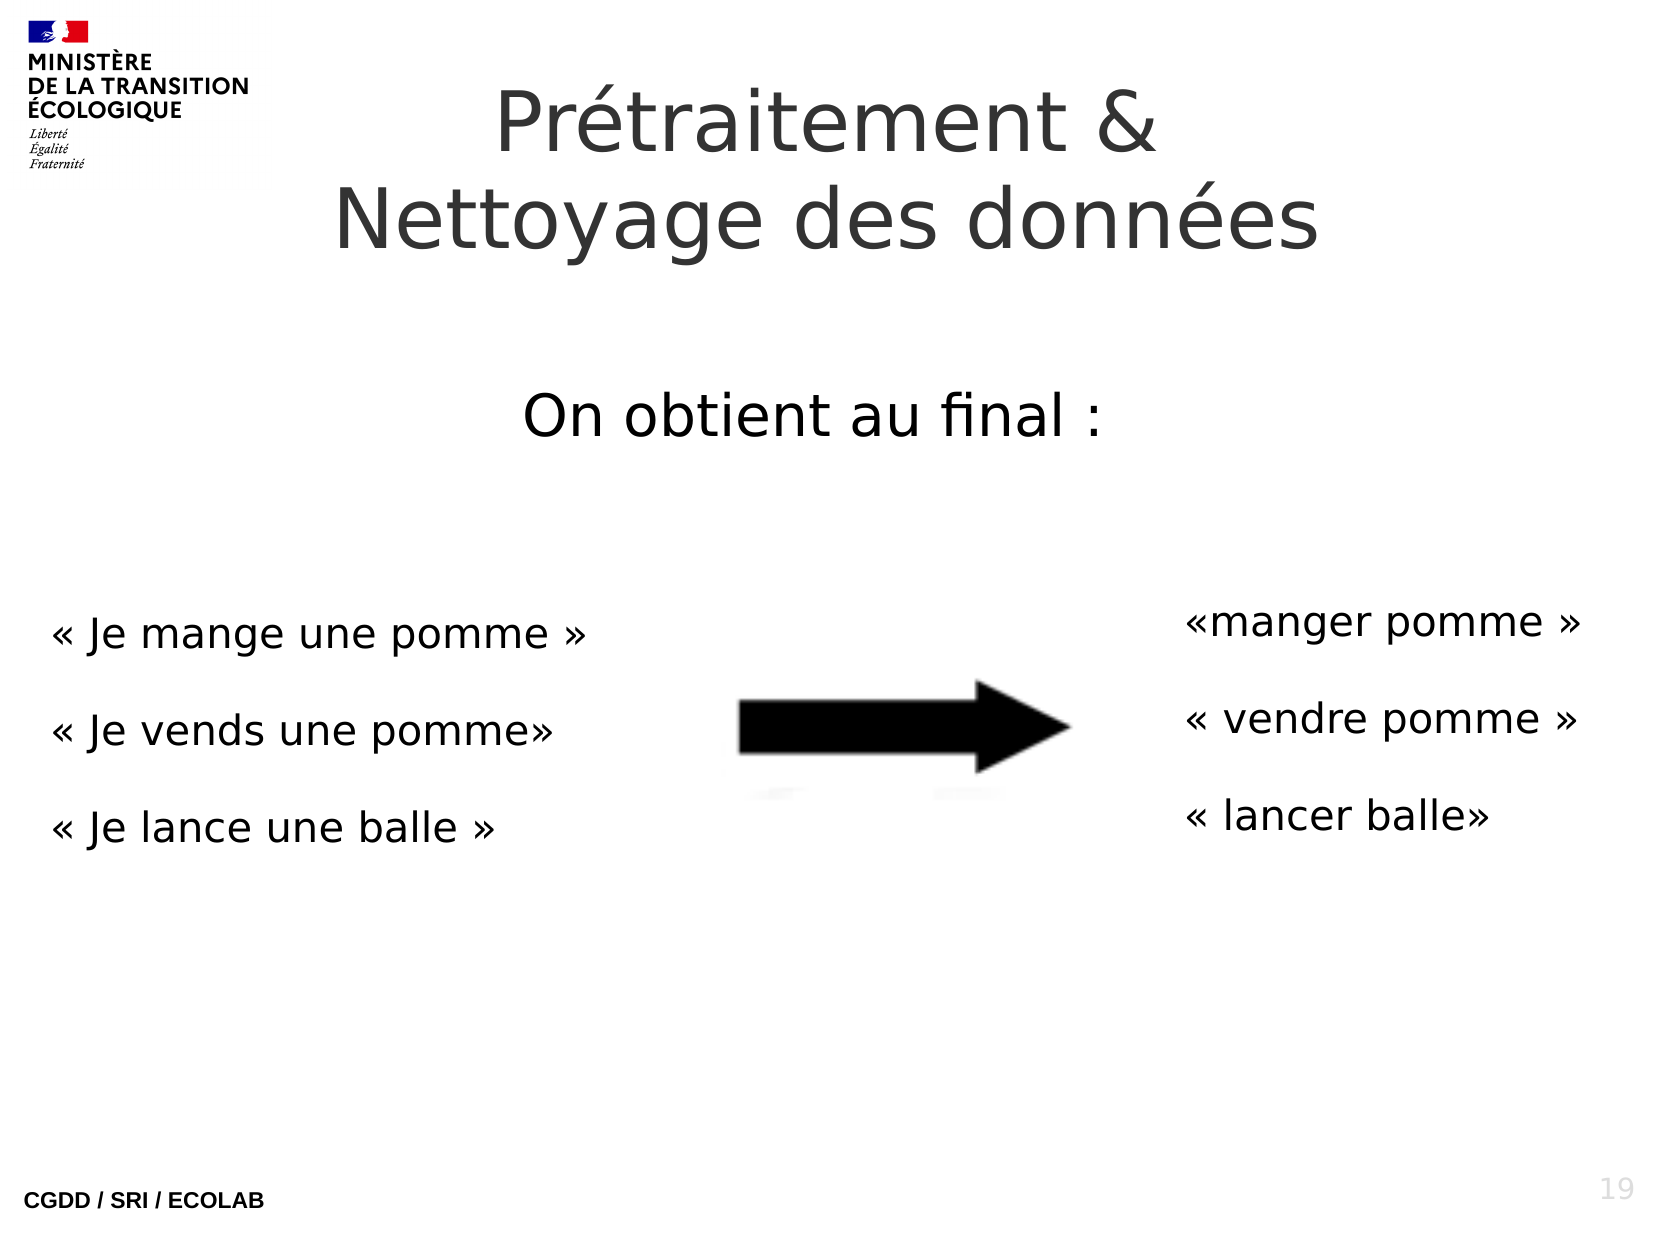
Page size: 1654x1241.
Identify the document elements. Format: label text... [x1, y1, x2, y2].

text_box On obtient au final : [472, 307, 1205, 458]
picture [7, 0, 272, 190]
text_box «manger pomme » « vendre pomme » « lancer balle» [1169, 590, 1630, 897]
picture [720, 615, 1085, 827]
text_box « Je mange une pomme » « Je vends une pomme» « Je lance une balle » [35, 602, 686, 860]
title Prétraitement & Nettoyage des données [114, 73, 1539, 271]
